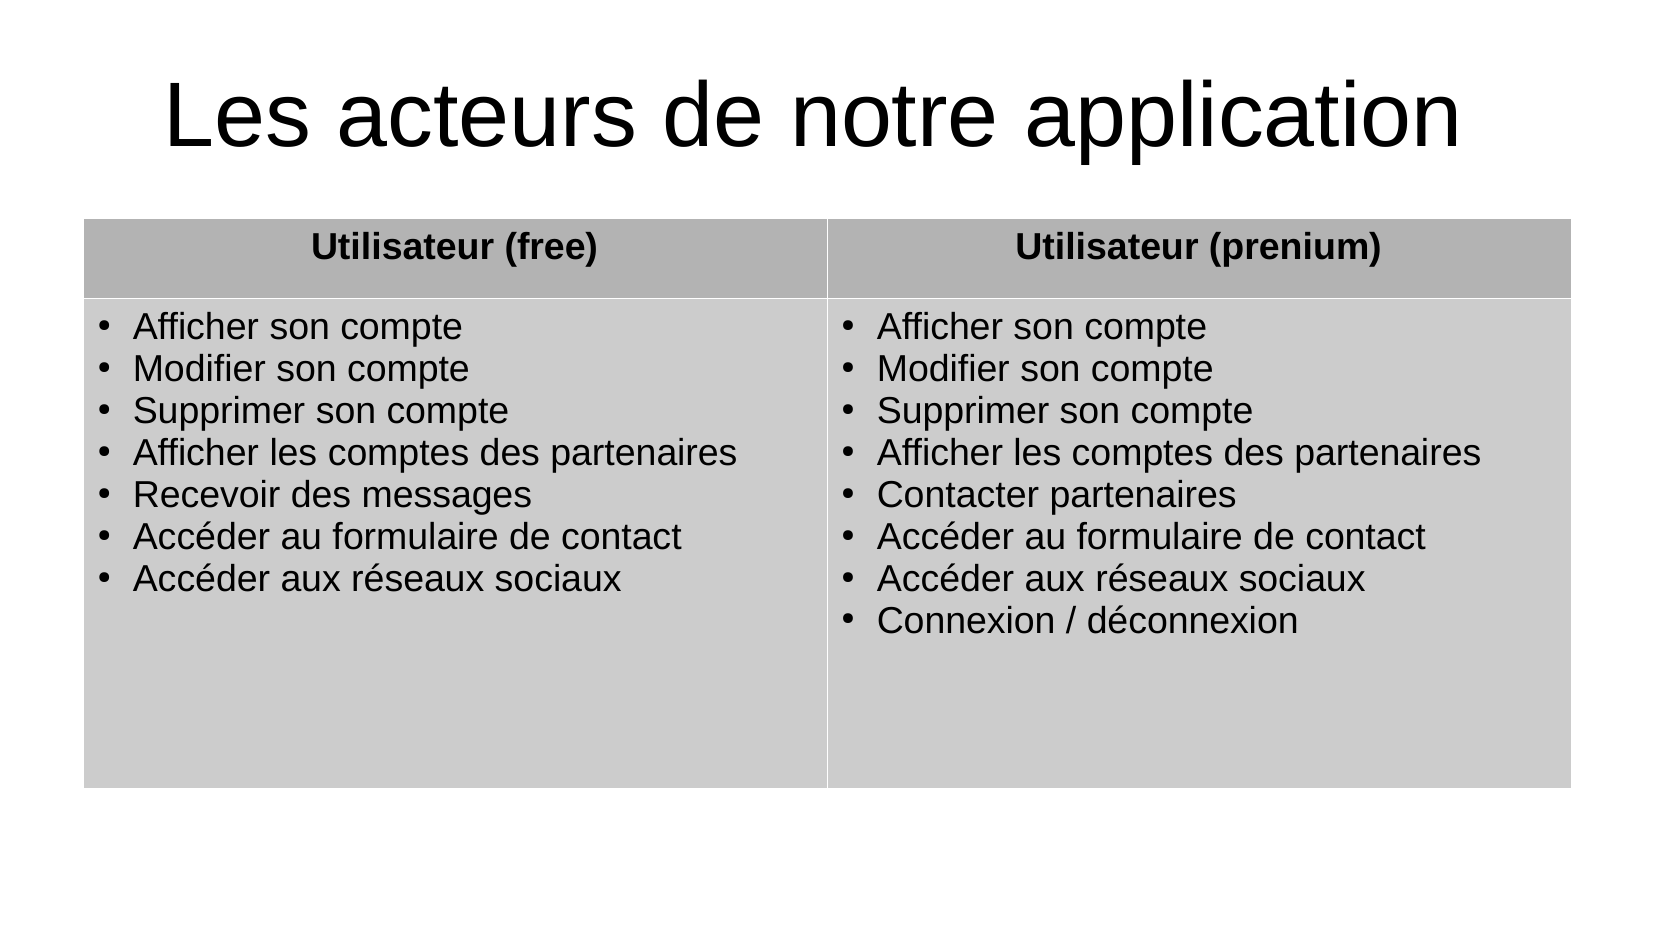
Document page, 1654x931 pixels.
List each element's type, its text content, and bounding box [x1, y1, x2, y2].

table_cell Afficher son compte Modifier son compte Supprimer son compte Afficher les comptes des partenaires Contacter partenaires Accéder au formulaire de contact Accéder aux réseaux sociaux Connexion / déconnexion [828, 299, 1571, 788]
title Les acteurs de notre application [82, 37, 1571, 193]
table_header Utilisateur (prenium) [828, 219, 1571, 298]
table_header Utilisateur (free) [84, 219, 827, 298]
table_cell Afficher son compte Modifier son compte Supprimer son compte Afficher les comptes des partenaires Recevoir des messages Accéder au formulaire de contact Accéder aux réseaux sociaux [84, 299, 827, 788]
